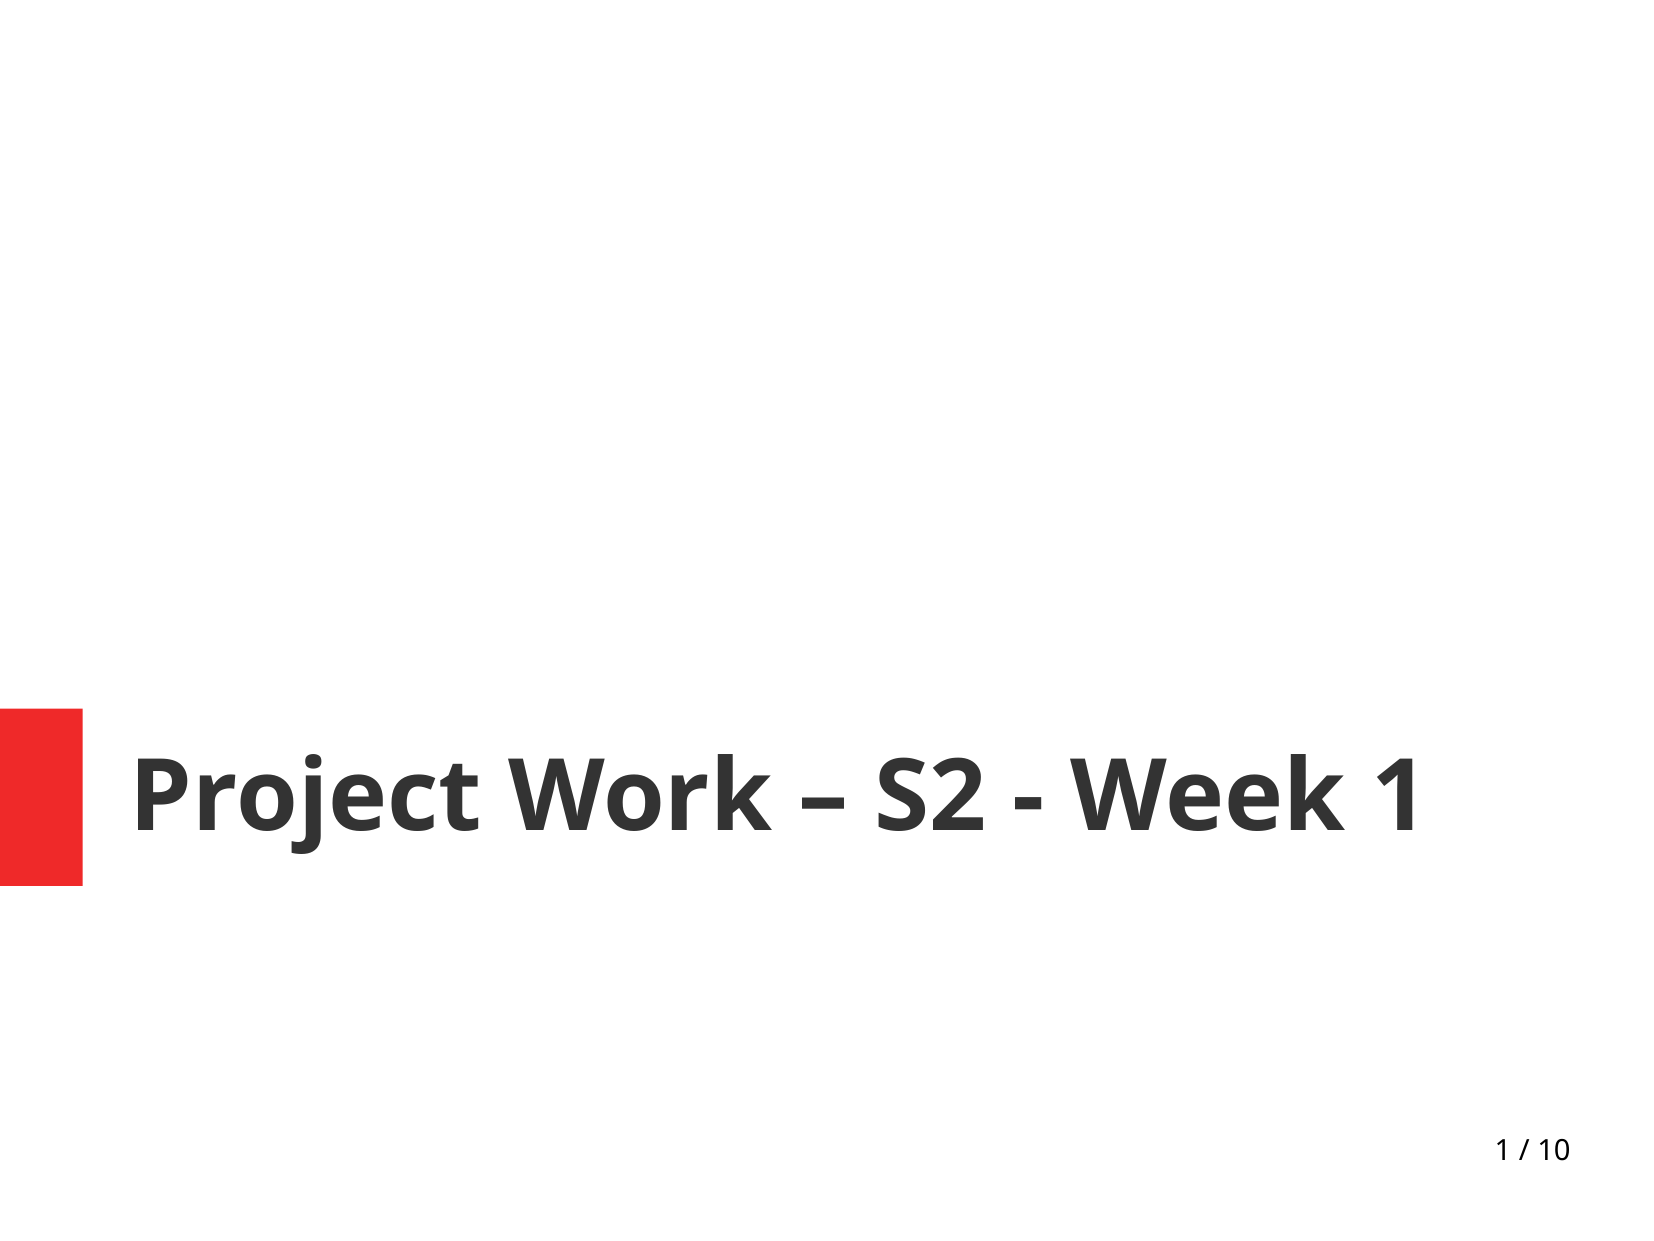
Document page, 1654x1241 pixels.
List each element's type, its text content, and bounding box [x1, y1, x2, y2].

title Project Work – S2 - Week 1 [129, 655, 1536, 928]
